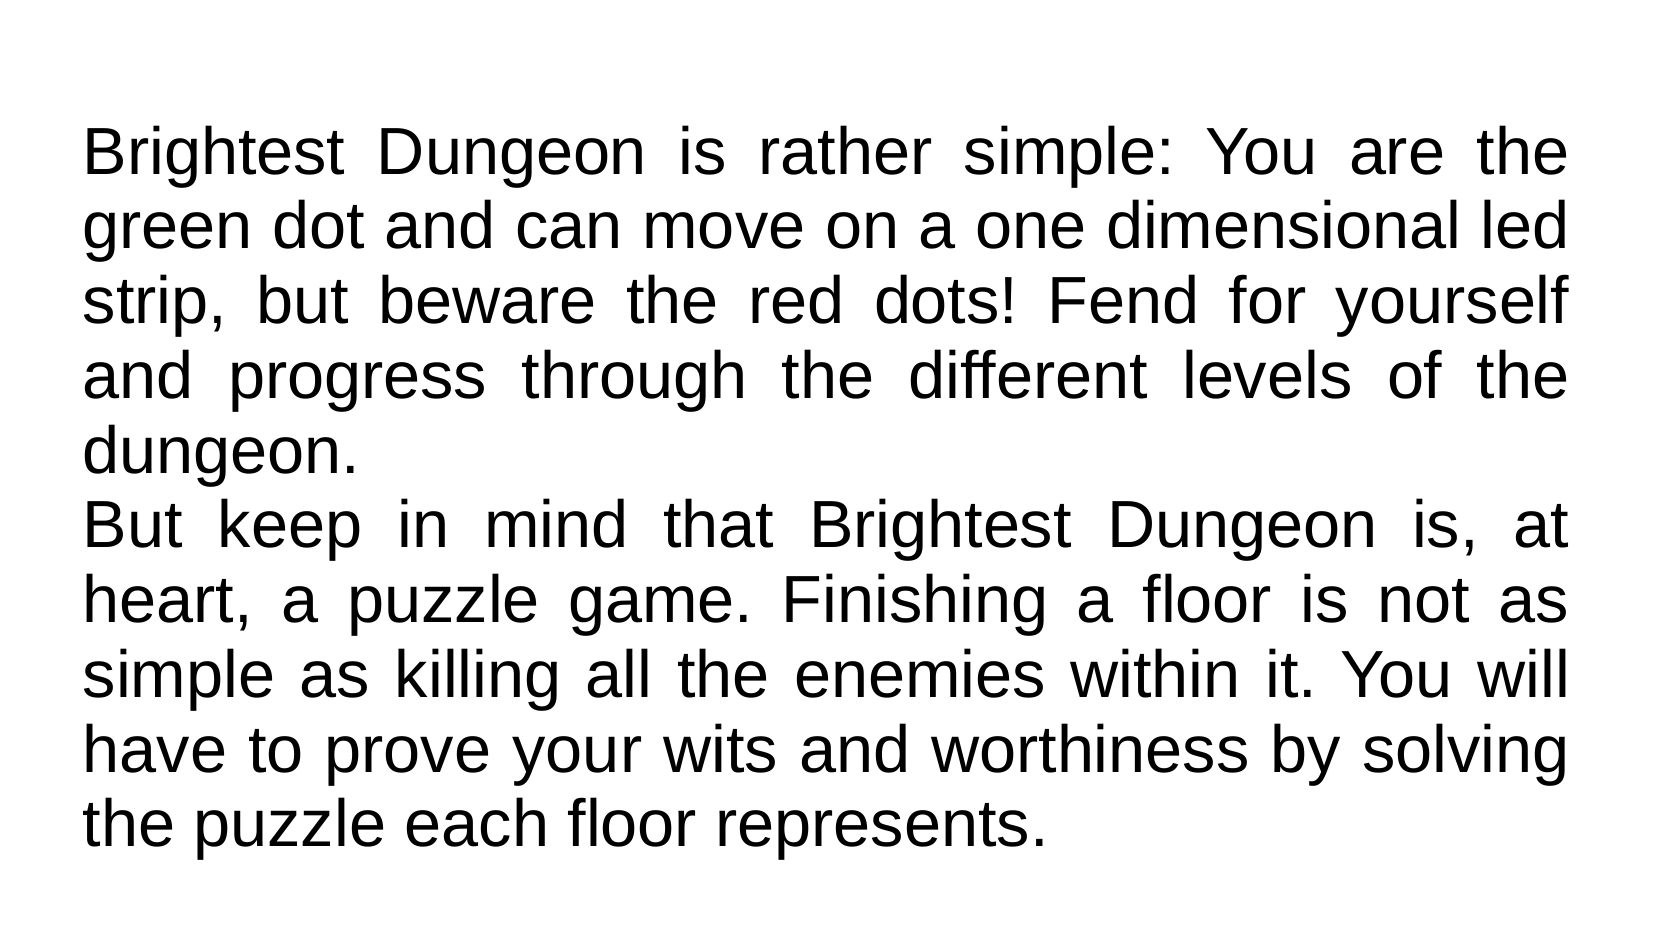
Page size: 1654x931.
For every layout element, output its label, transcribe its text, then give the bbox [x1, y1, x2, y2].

subtitle Brightest Dungeon is rather simple: You are the green dot and can move on a one dimensional led strip, but beware the red dots! Fend for yourself and progress through the different levels of the dungeon. But keep in mind that Brightest Dungeon is, at heart, a puzzle game. Finishing a floor is not as simple as killing all the enemies within it. You will have to prove your wits and worthiness by solving the puzzle each floor represents. [82, 113, 1571, 862]
